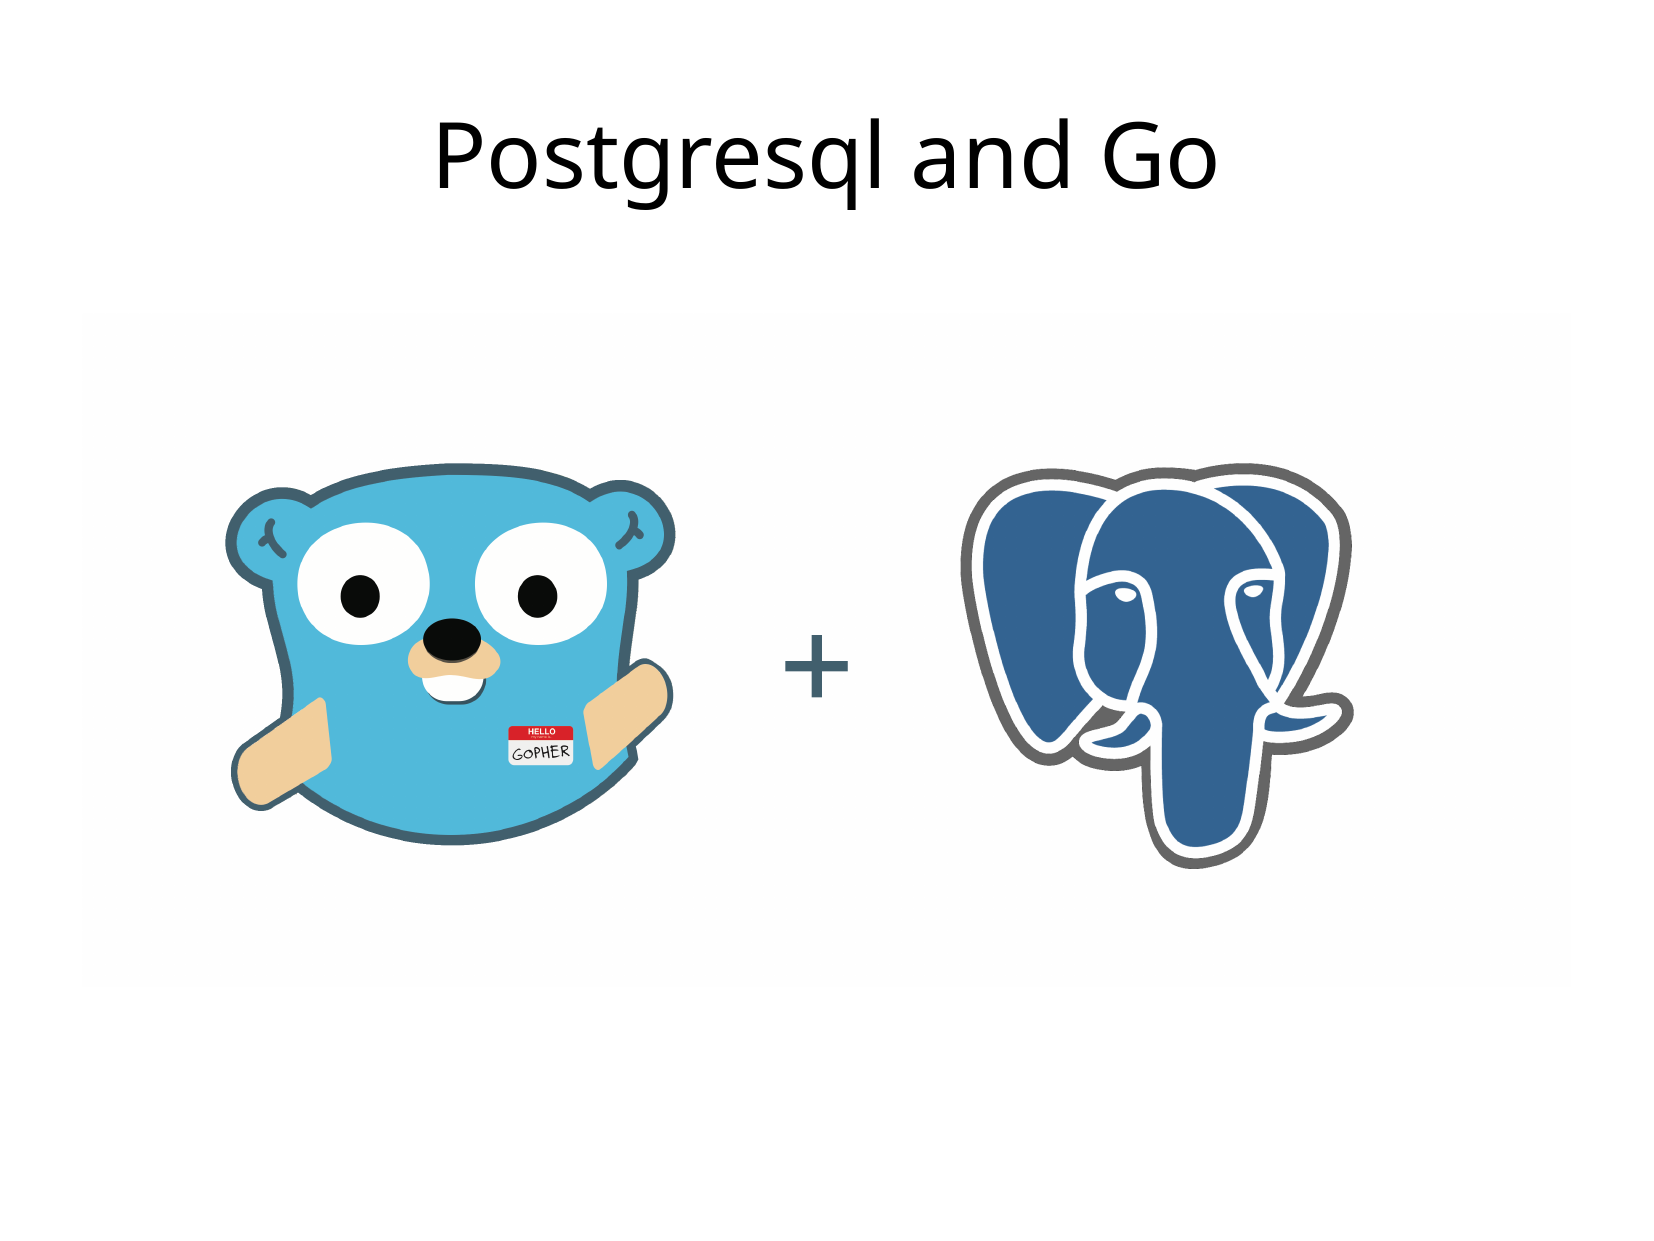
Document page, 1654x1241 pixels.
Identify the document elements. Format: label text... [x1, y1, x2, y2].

picture [82, 313, 1571, 987]
title Postgresql and Go [82, 49, 1571, 257]
